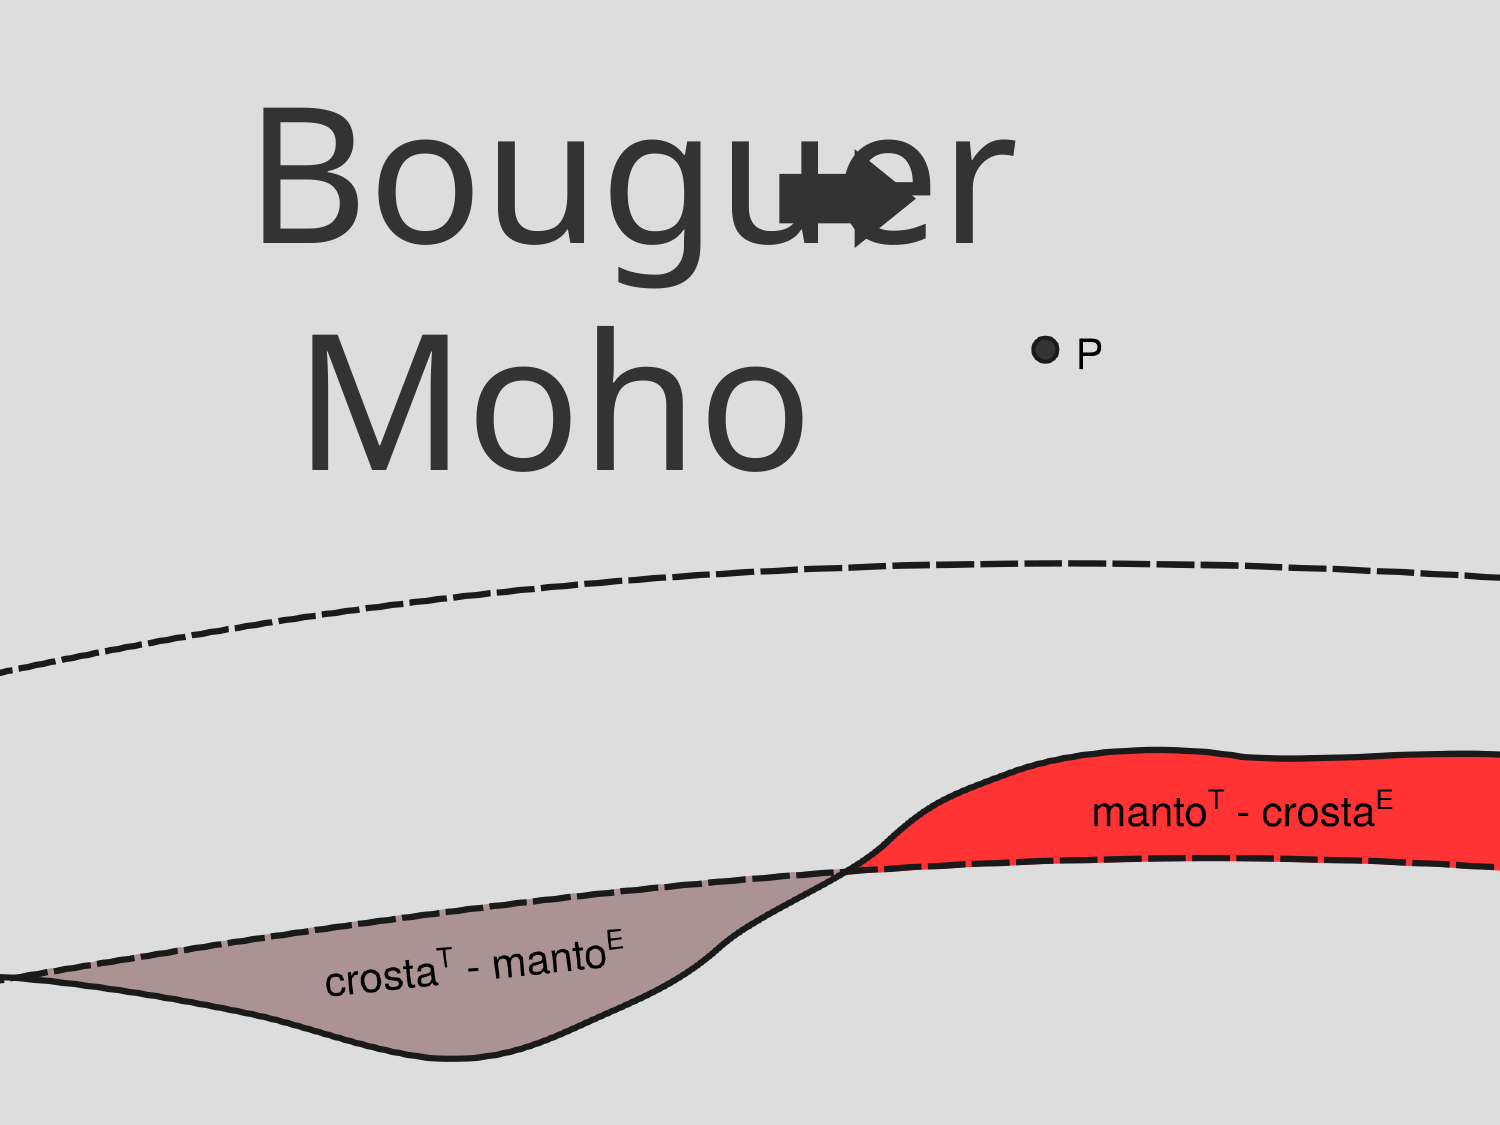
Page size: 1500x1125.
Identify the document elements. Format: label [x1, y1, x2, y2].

text_box [779, 149, 916, 249]
picture [0, 0, 1500, 1125]
